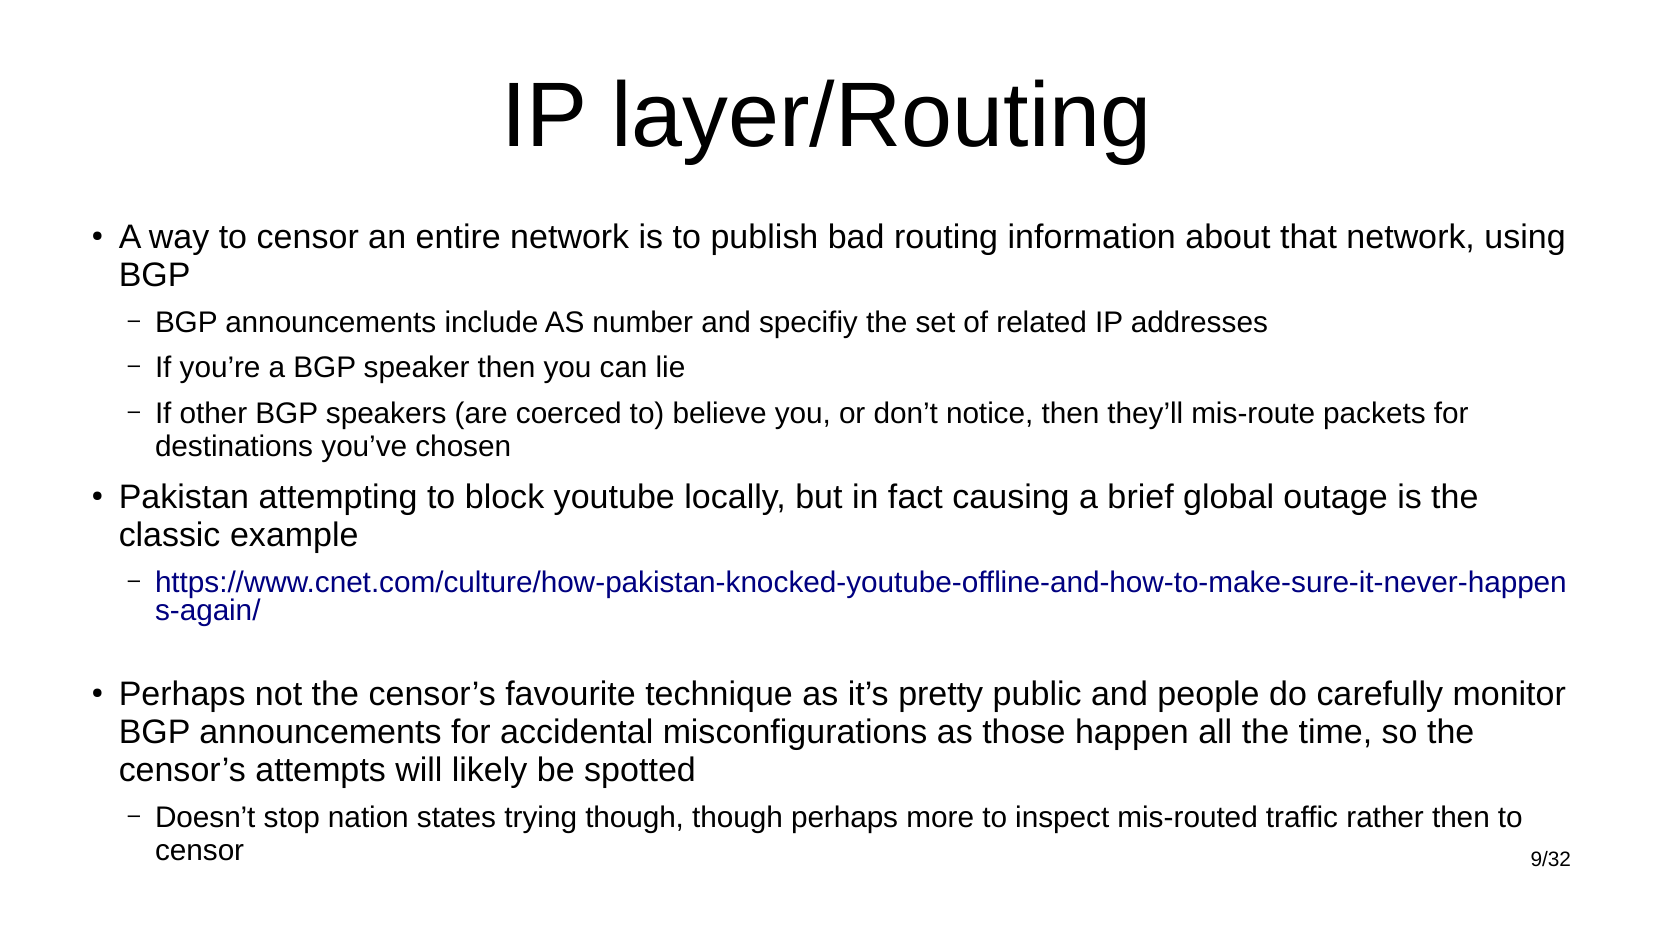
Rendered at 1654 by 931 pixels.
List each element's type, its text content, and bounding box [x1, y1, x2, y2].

title IP layer/Routing [82, 37, 1571, 193]
list A way to censor an entire network is to publish bad routing information about that network, using BGP BGP announcements include AS number and specifiy the set of related IP addresses If you’re a BGP speaker then you can lie If other BGP speakers (are coerced to) believe you, or don’t notice, then they’ll mis-route packets for destinations you’ve chosen Pakistan attempting to block youtube locally, but in fact causing a brief global outage is the classic example https://www.cnet.com/culture/how-pakistan-knocked-youtube-offline-and-how-to-make-sure-it-never-happens-again/ Perhaps not the censor’s favourite technique as it’s pretty public and people do carefully monitor BGP announcements for accidental misconfigurations as those happen all the time, so the censor’s attempts will likely be spotted Doesn’t stop nation states trying though, though perhaps more to inspect mis-routed traffic rather then to censor [82, 217, 1571, 851]
